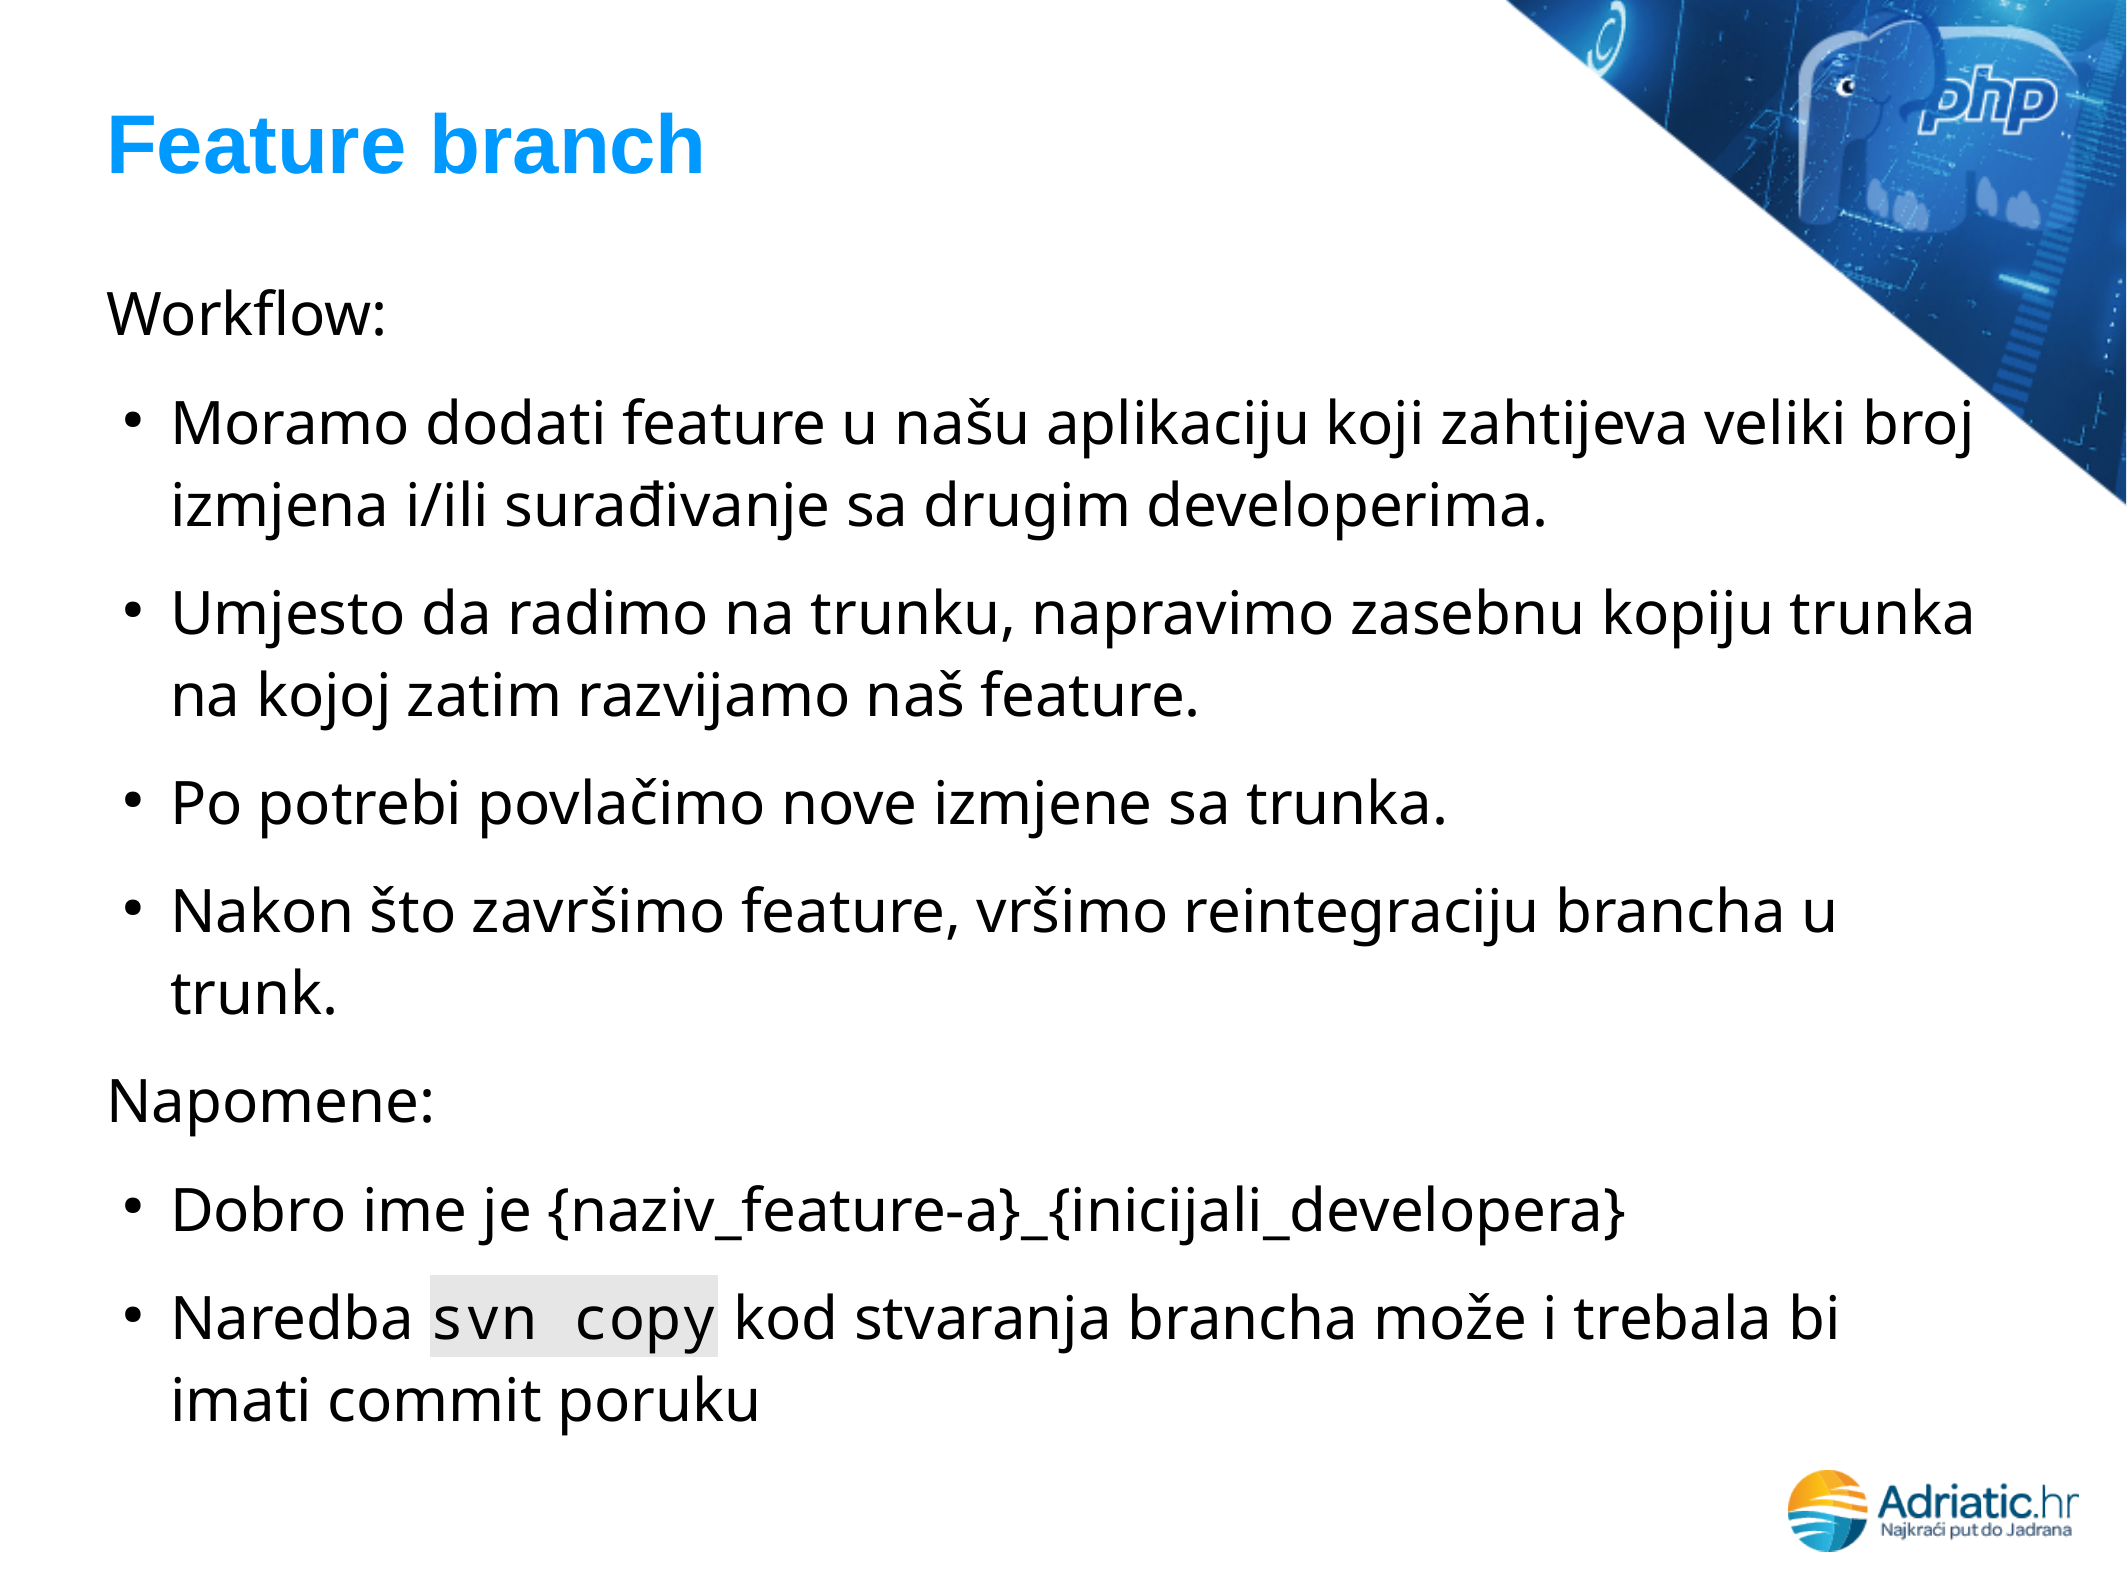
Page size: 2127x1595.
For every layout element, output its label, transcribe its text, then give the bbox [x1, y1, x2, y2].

list Workflow: Moramo dodati feature u našu aplikaciju koji zahtijeva veliki broj izmjena i/ili surađivanje sa drugim developerima. Umjesto da radimo na trunku, napravimo zasebnu kopiju trunka na kojoj zatim razvijamo naš feature. Po potrebi povlačimo nove izmjene sa trunka. Nakon što završimo feature, vršimo reintegraciju brancha u trunk. Napomene: Dobro ime je {naziv_feature-a}_{inicijali_developera} Naredba svn copy kod stvaranja brancha može i trebala bi imati commit poruku [106, 271, 1997, 1453]
picture [1505, 0, 2127, 625]
picture [1788, 1470, 2079, 1552]
title Feature branch [106, 70, 1630, 219]
